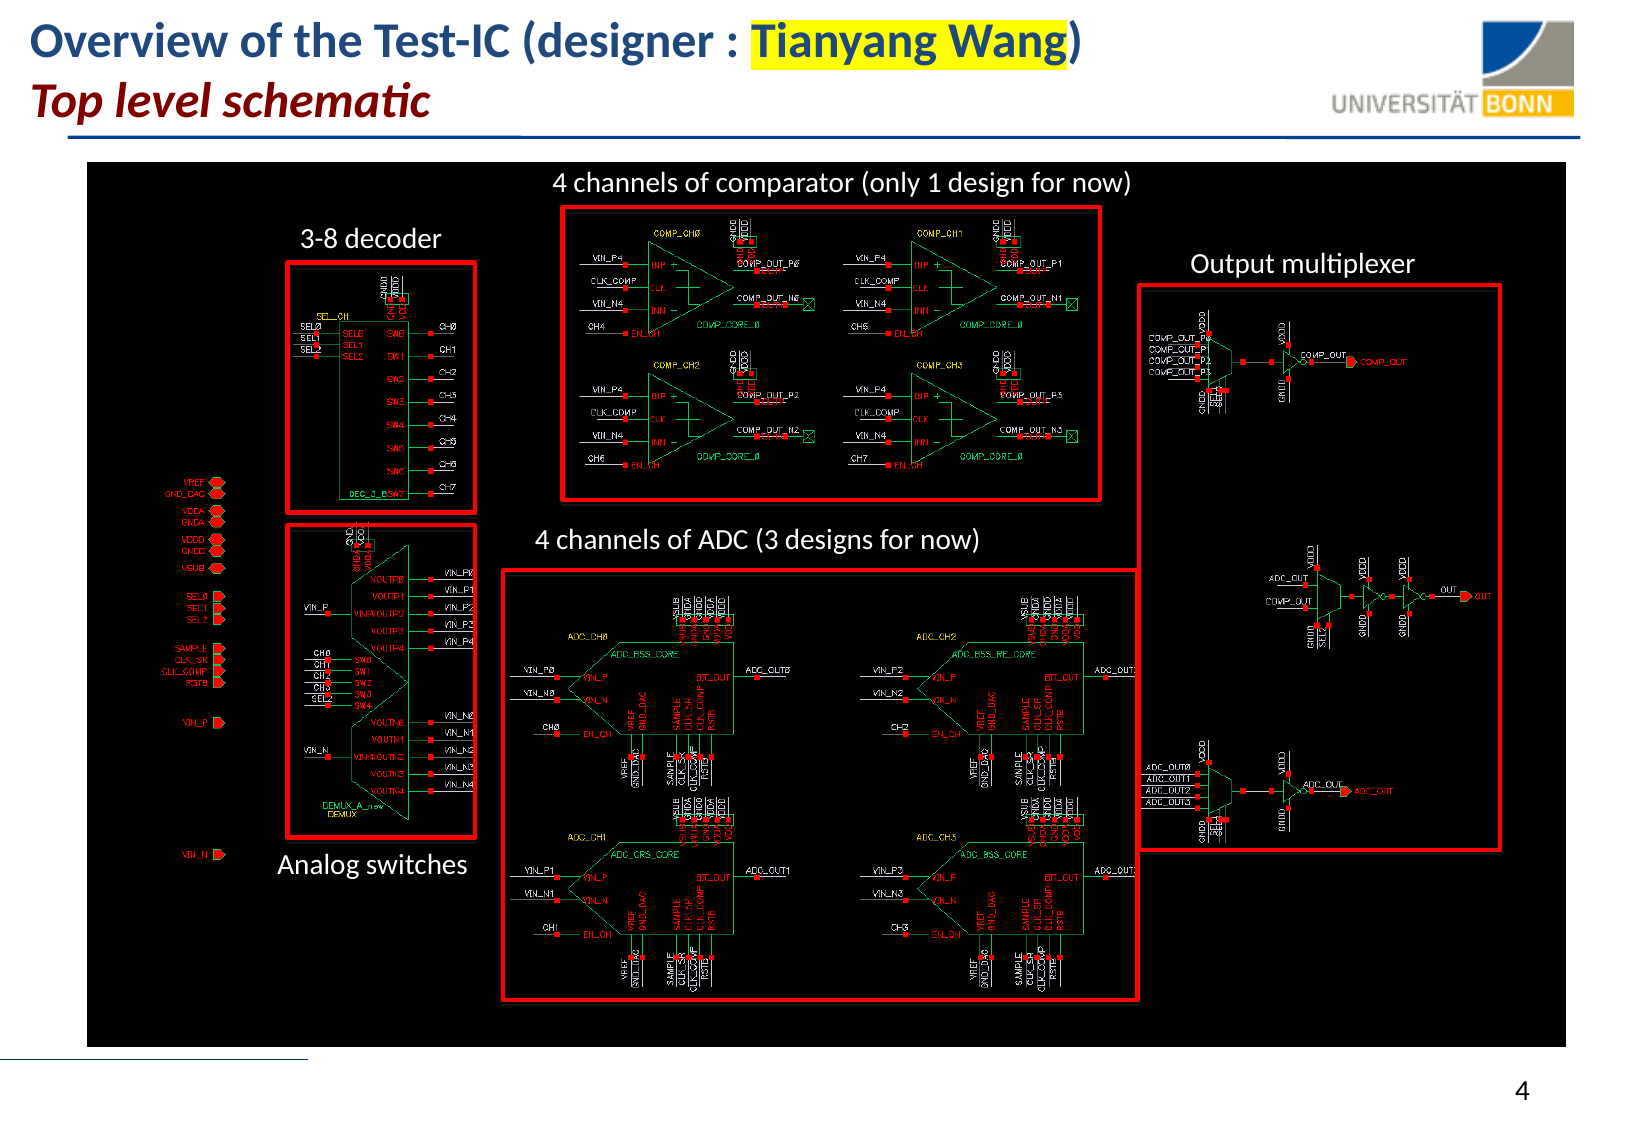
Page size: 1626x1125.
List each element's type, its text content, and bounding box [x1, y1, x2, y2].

picture [565, 213, 1098, 498]
text_box Analog switches [262, 837, 500, 888]
text_box Output multiplexer [1175, 237, 1464, 288]
title Overview of the Test-IC (designer : Tianyang Wang) Top level schematic [15, 0, 1244, 95]
text_box 4 channels of comparator (only 1 design for now) [537, 155, 1150, 206]
picture [1330, 0, 1574, 137]
text_box 3-8 decoder [284, 211, 498, 262]
text_box <number> [1356, 1058, 1545, 1119]
picture [87, 162, 1566, 1047]
text_box 4 channels of ADC (3 designs for now) [520, 512, 1133, 563]
